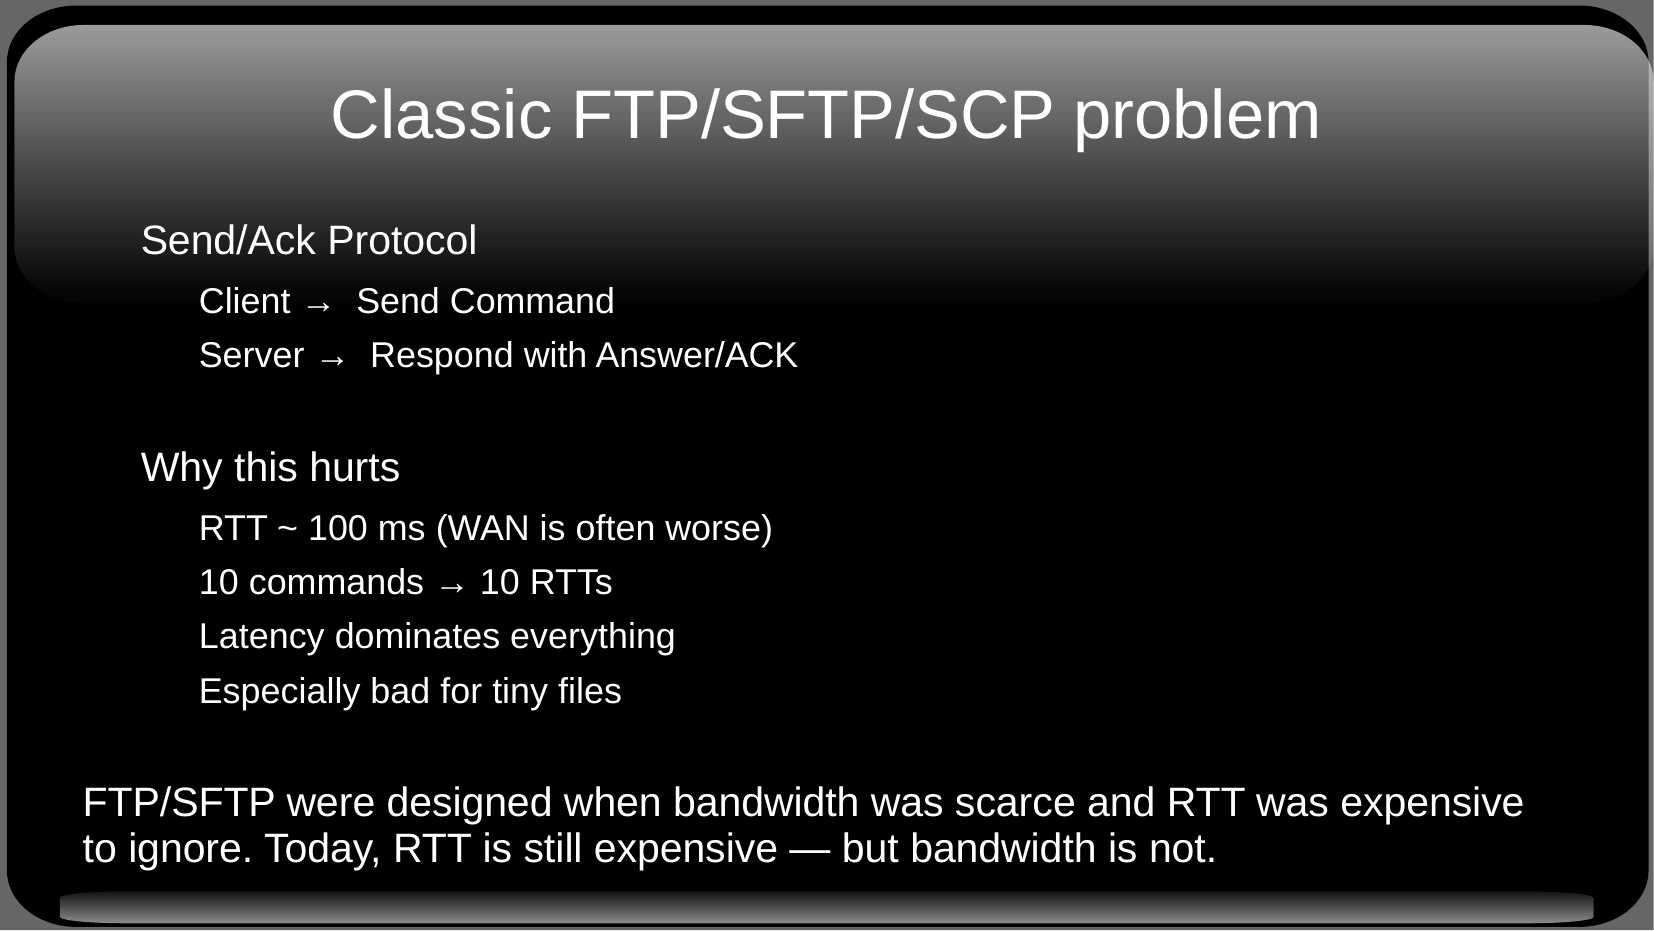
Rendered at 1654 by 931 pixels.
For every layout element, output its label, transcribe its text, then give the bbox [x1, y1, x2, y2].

list Send/Ack Protocol Client → Send Command Server → Respond with Answer/ACK Why this hurts RTT ~ 100 ms (WAN is often worse) 10 commands → 10 RTTs Latency dominates everything Especially bad for tiny files FTP/SFTP were designed when bandwidth was scarce and RTT was expensive to ignore. Today, RTT is still expensive — but bandwidth is not. [82, 217, 1538, 873]
title Classic FTP/SFTP/SCP problem [82, 37, 1571, 193]
